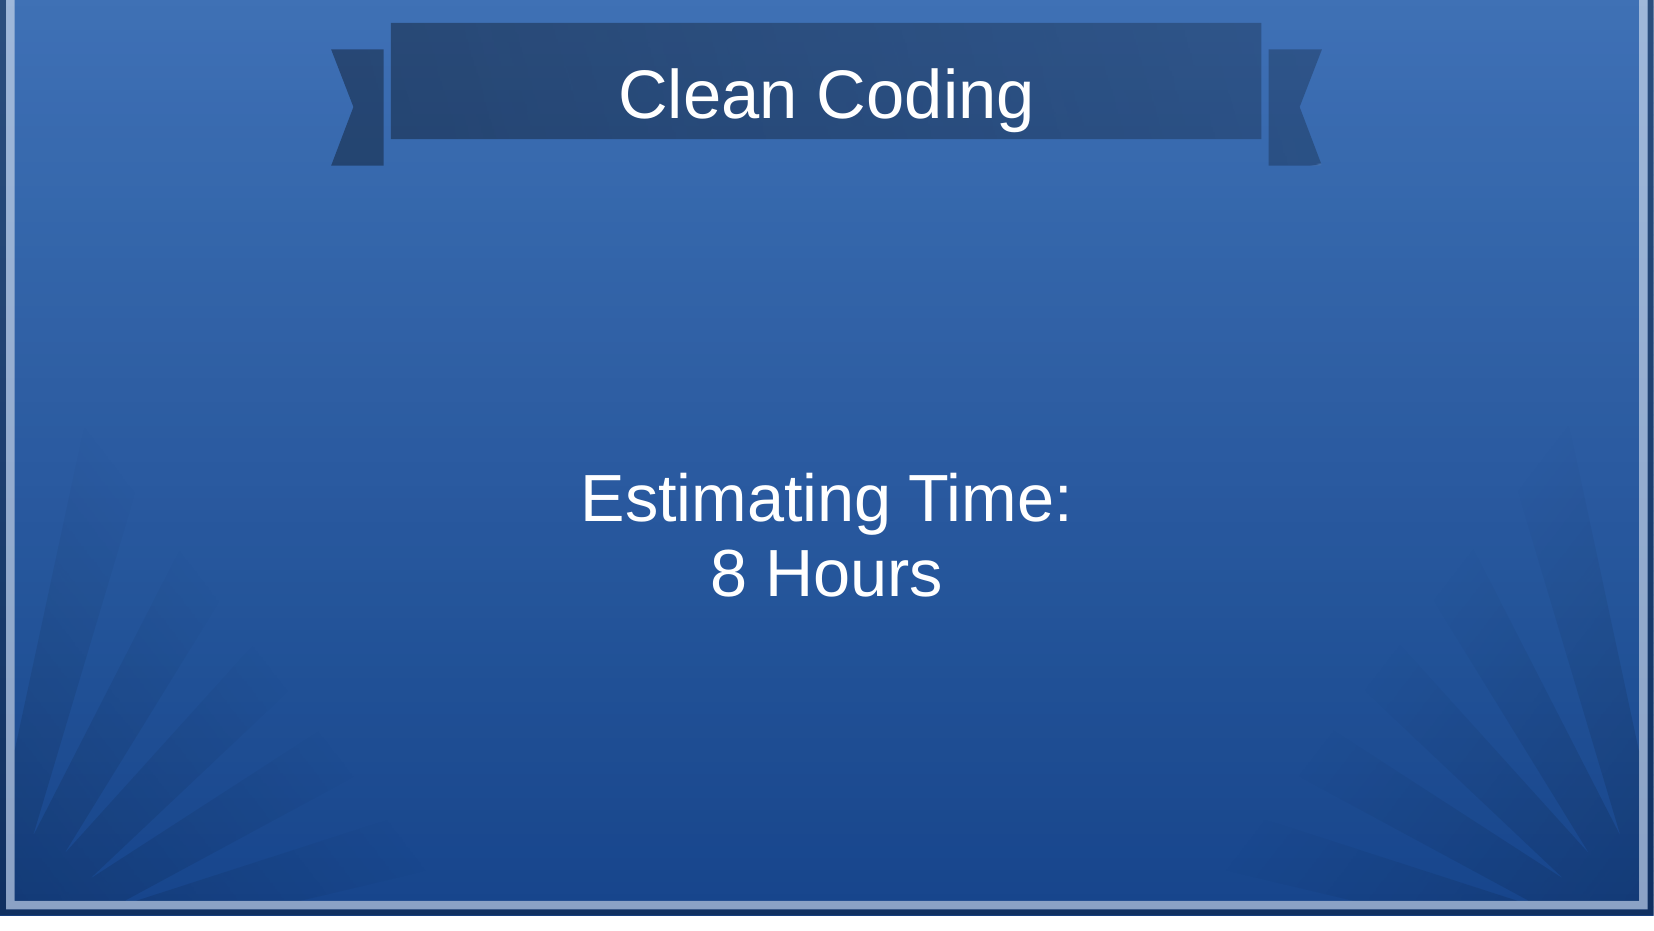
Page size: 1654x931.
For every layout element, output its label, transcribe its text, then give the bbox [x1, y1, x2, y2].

title Clean Coding [389, 35, 1264, 154]
subtitle Estimating Time: 8 Hours [82, 224, 1571, 848]
